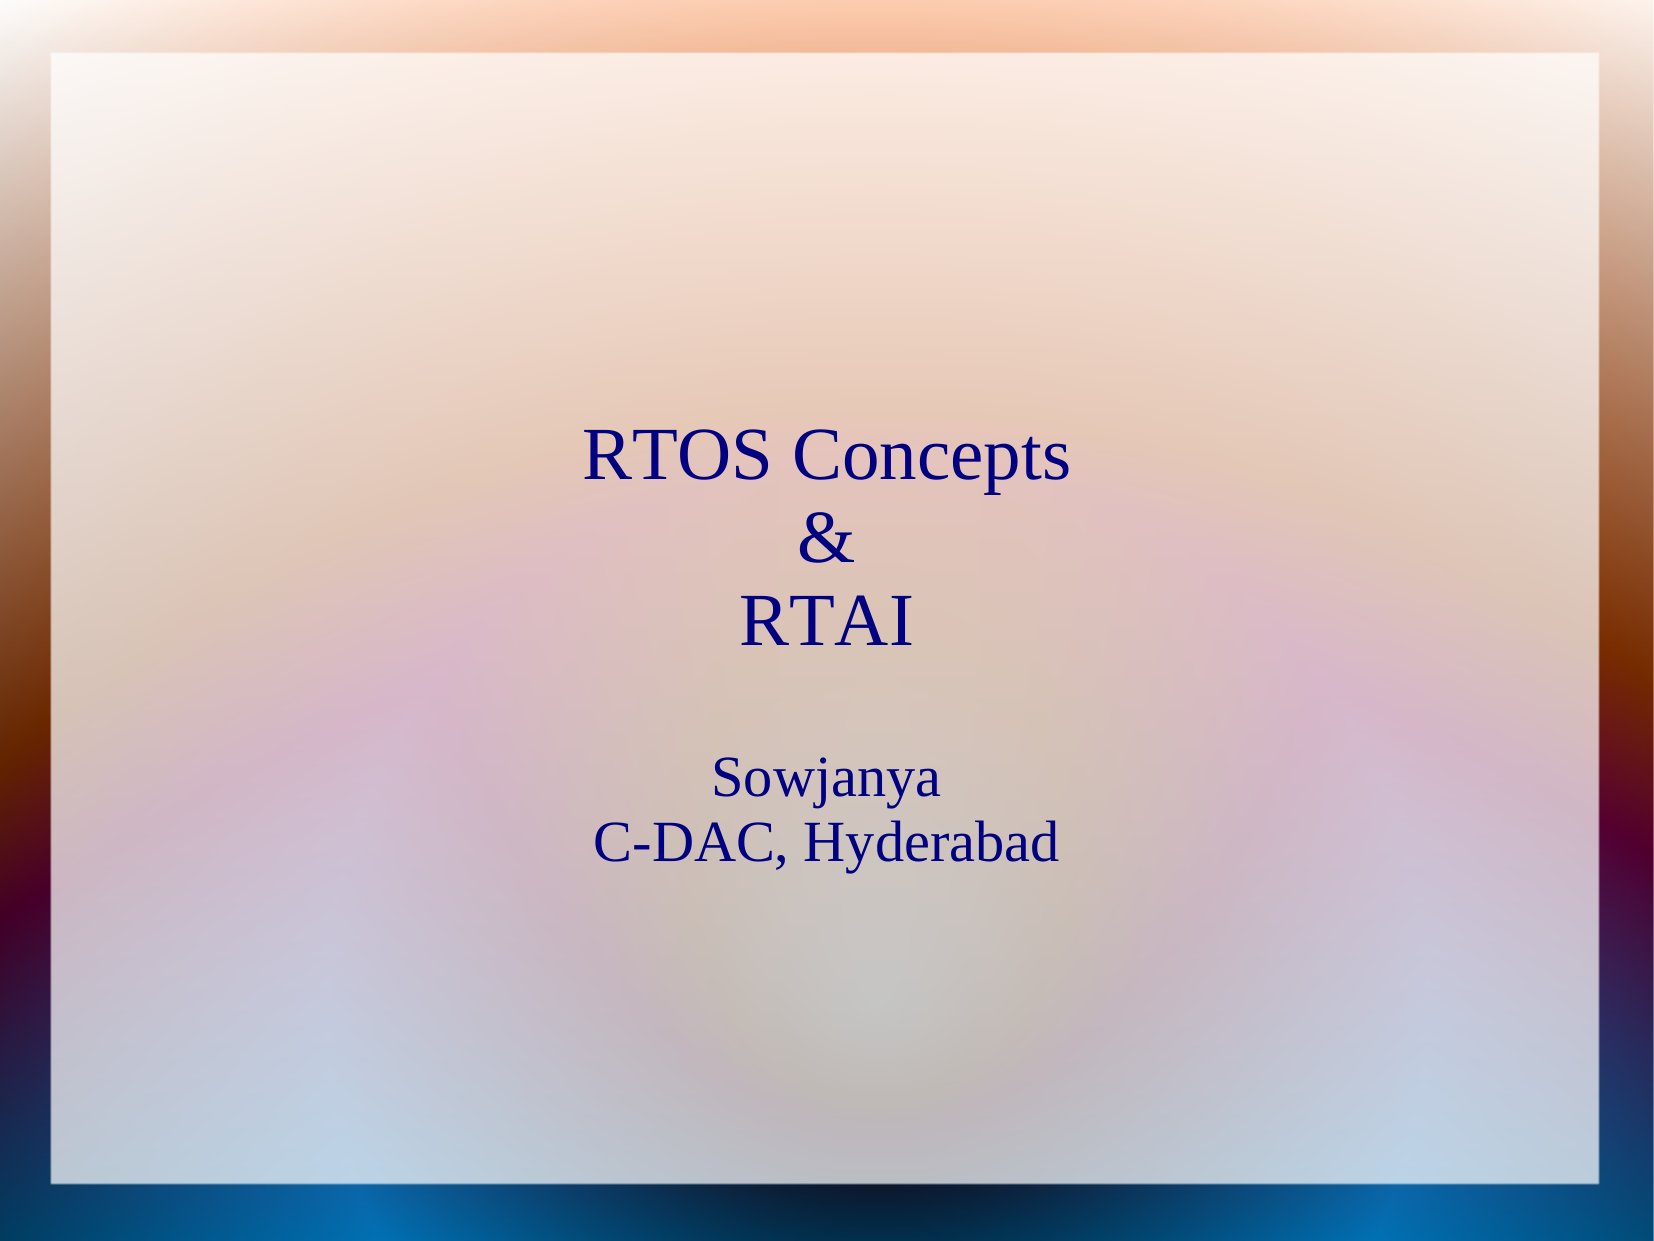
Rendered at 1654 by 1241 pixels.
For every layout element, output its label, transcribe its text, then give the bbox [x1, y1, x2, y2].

picture [0, 0, 1654, 1241]
title RTOS Concepts & RTAI Sowjanya C-DAC, Hyderabad [82, 412, 1571, 874]
